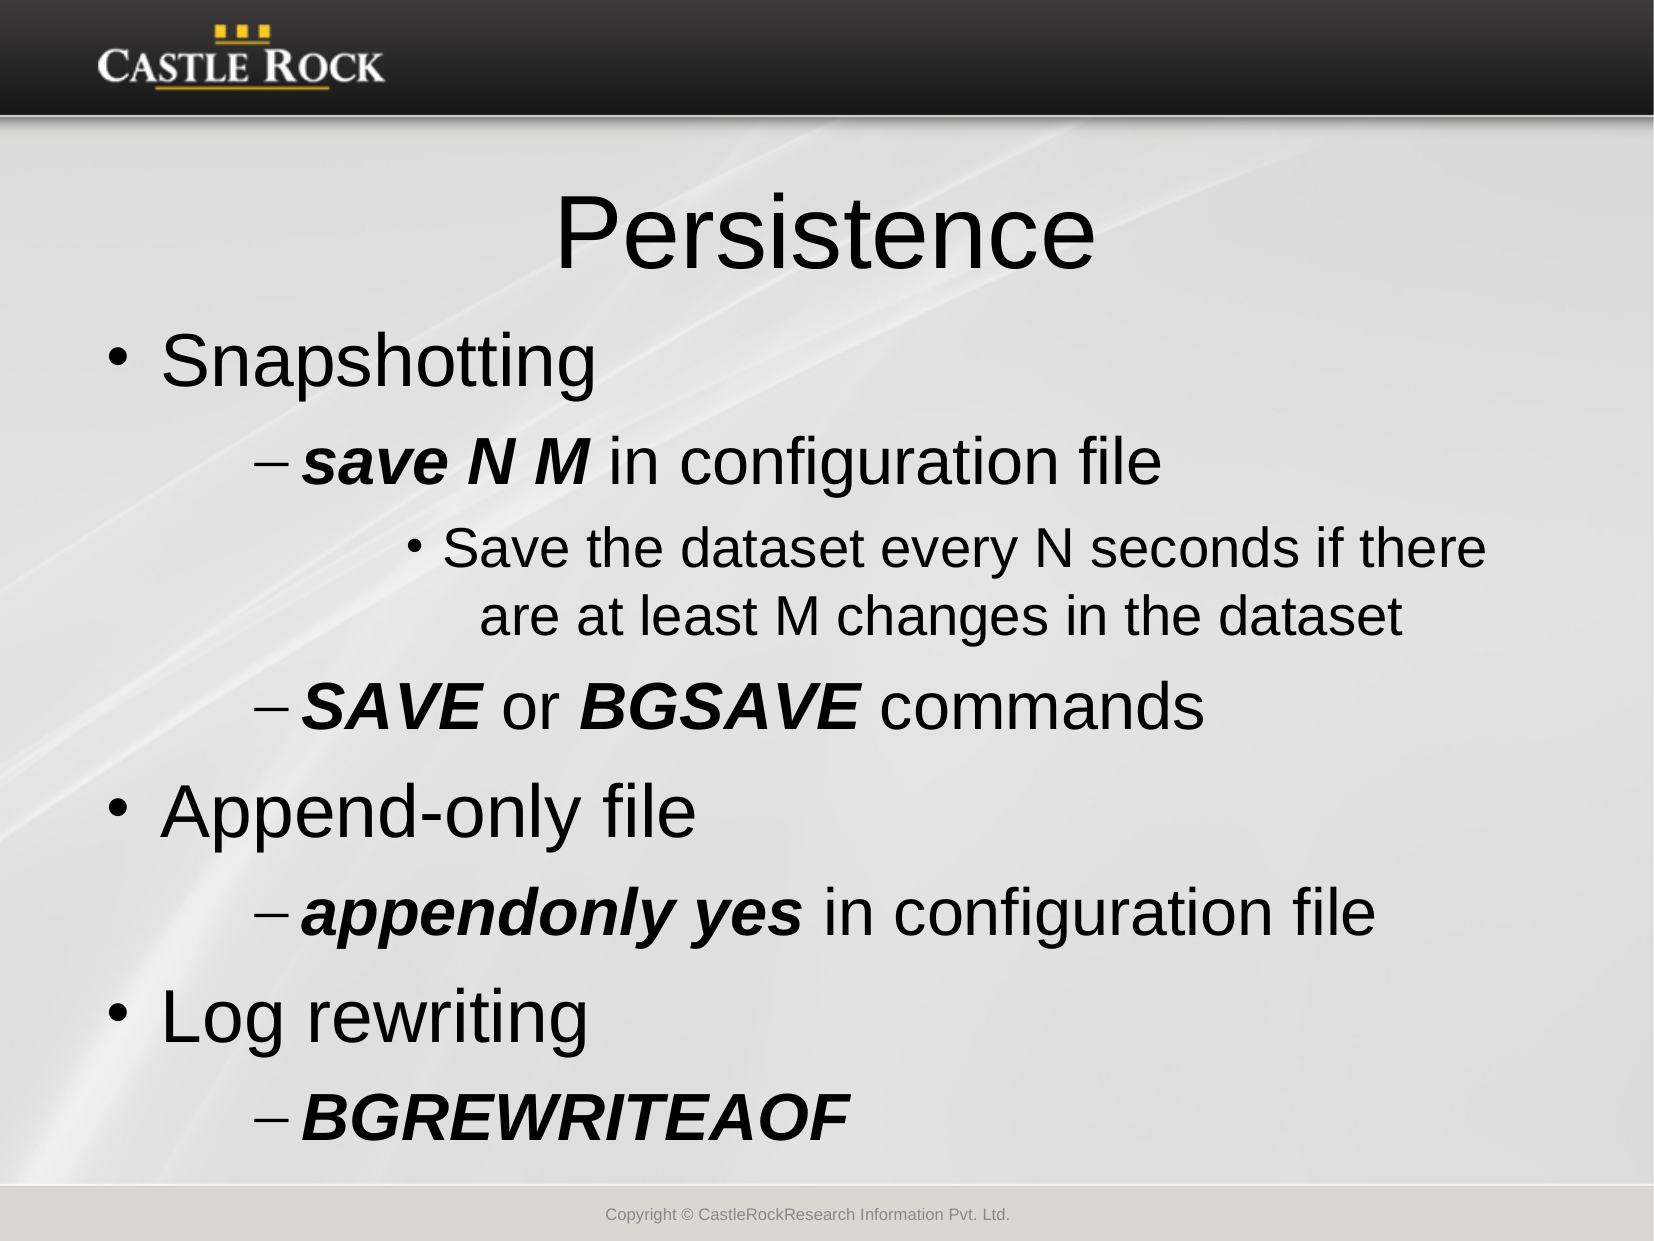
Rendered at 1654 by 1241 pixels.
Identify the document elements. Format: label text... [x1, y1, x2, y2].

title Persistence [82, 116, 1570, 338]
picture [0, 0, 1654, 1241]
list Snapshotting save N M in configuration file Save the dataset every N seconds if there are at least M changes in the dataset SAVE or BGSAVE commands Append-only file appendonly yes in configuration file Log rewriting BGREWRITEAOF [87, 302, 1576, 1163]
